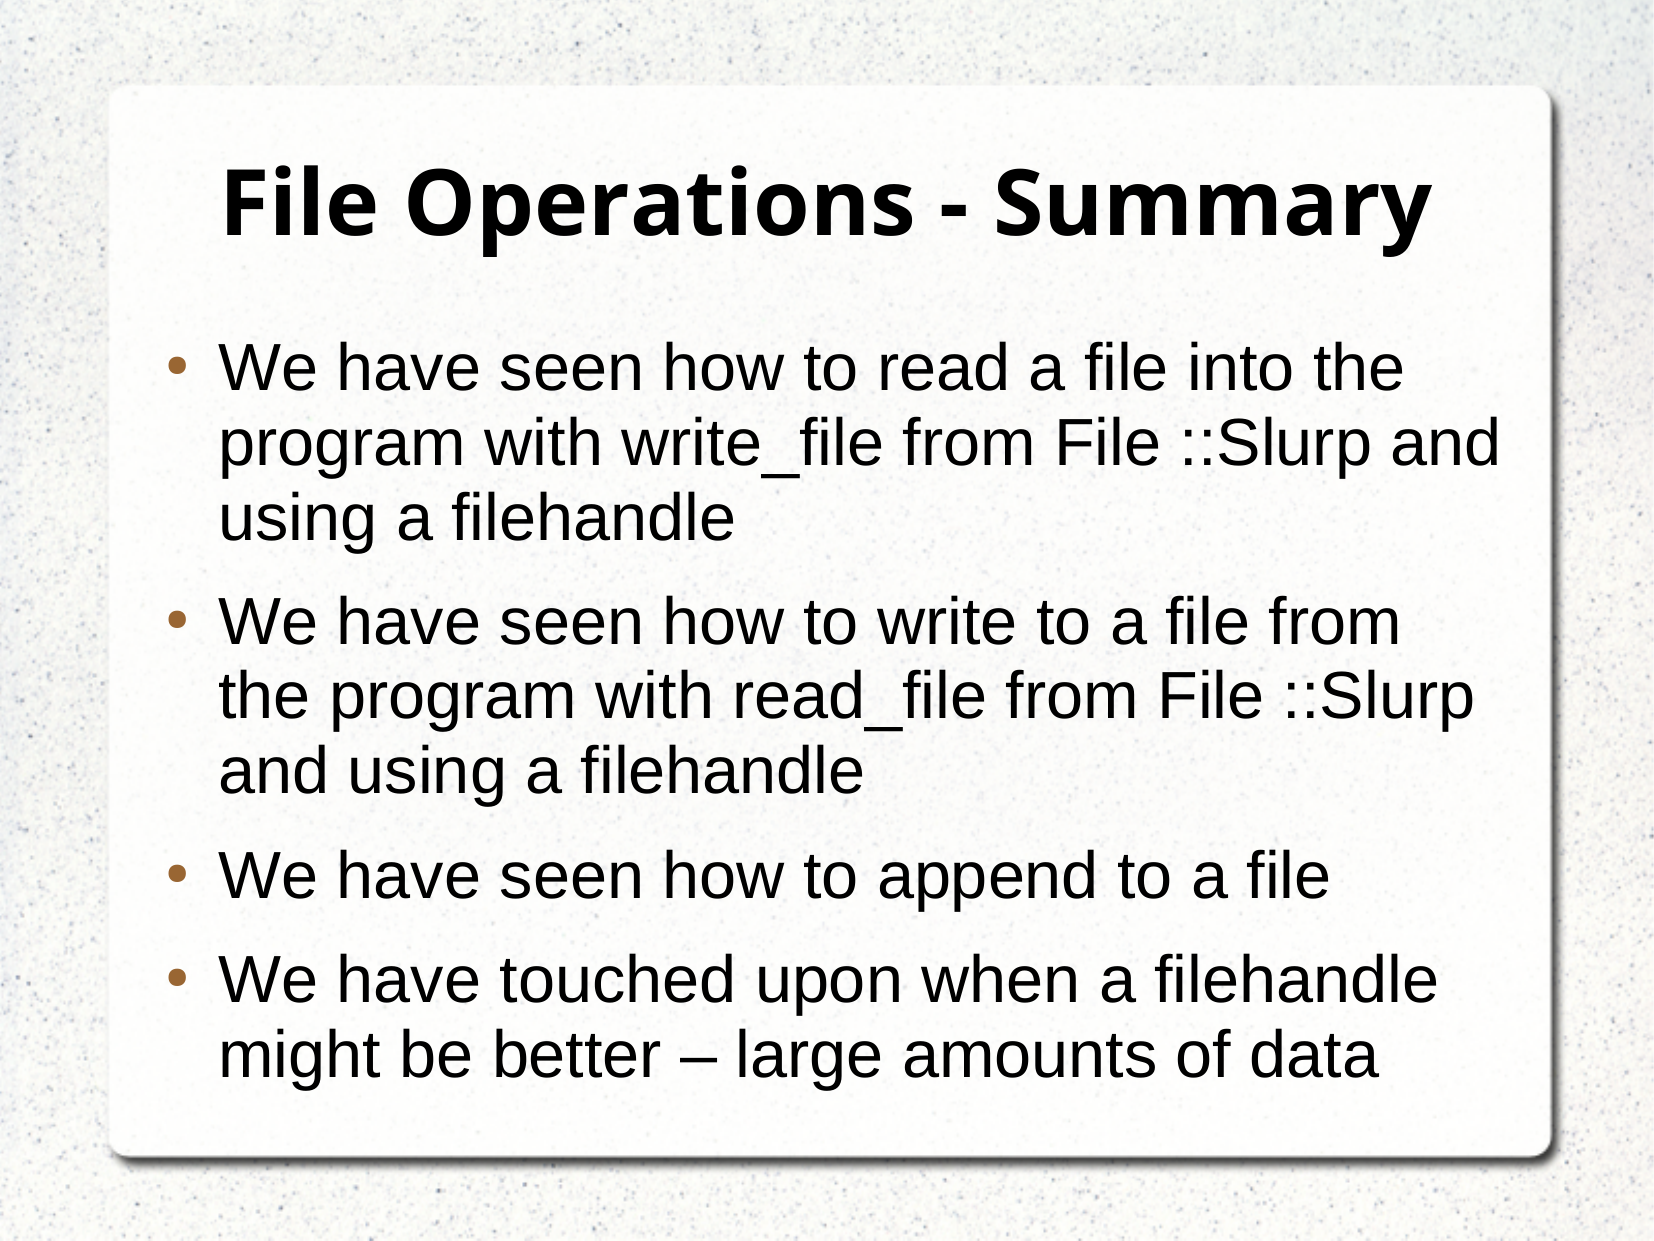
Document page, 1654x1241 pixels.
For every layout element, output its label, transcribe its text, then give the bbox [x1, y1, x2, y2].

picture [0, 0, 1654, 1241]
title File Operations - Summary [118, 96, 1536, 304]
list We have seen how to read a file into the program with write_file from File ::Slurp and using a filehandle We have seen how to write to a file from the program with read_file from File ::Slurp and using a filehandle We have seen how to append to a file We have touched upon when a filehandle might be better – large amounts of data [147, 330, 1506, 1090]
